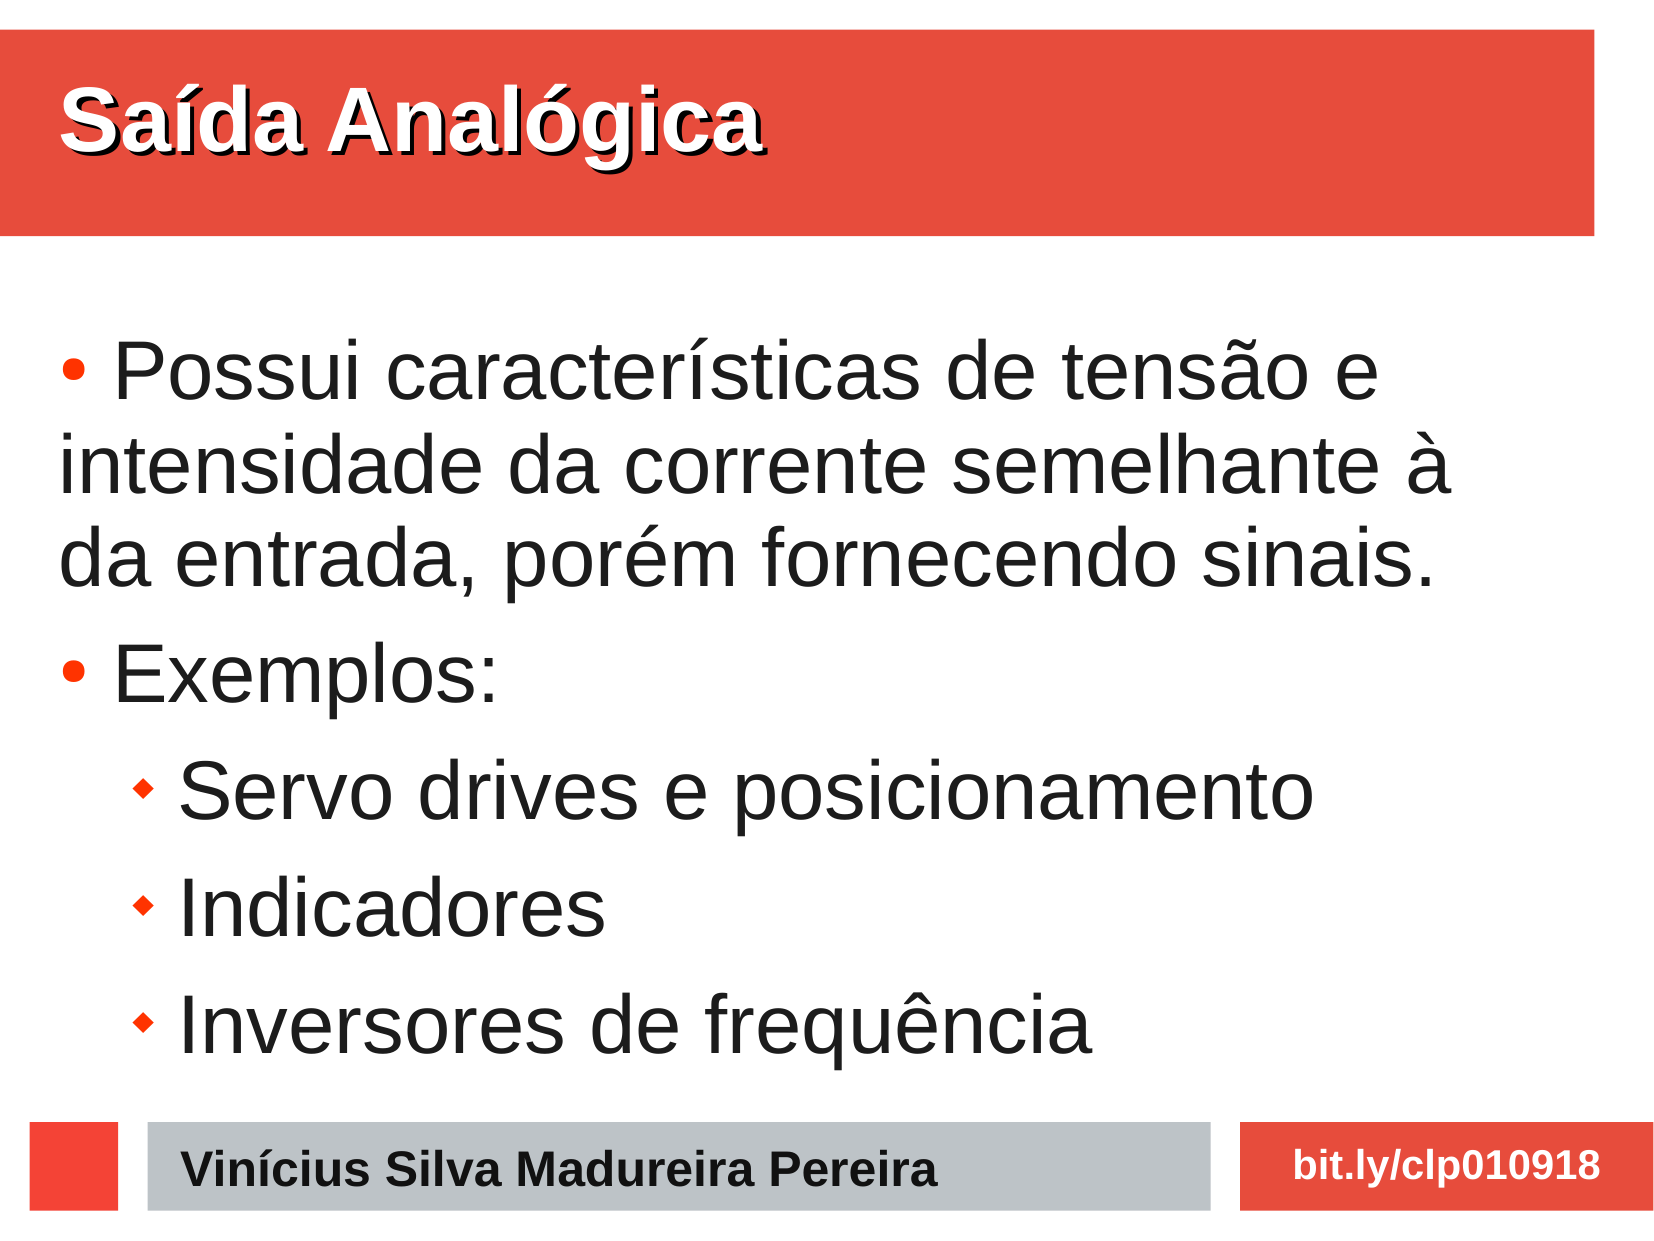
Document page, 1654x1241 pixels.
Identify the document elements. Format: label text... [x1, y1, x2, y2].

title Saída Analógica [59, 23, 1595, 172]
list Possui características de tensão e intensidade da corrente semelhante à da entrada, porém fornecendo sinais. Exemplos: Servo drives e posicionamento Indicadores Inversores de frequência [59, 324, 1565, 1093]
text_box bit.ly/clp010918 [1228, 1133, 1654, 1205]
text_box Vinícius Silva Madureira Pereira [165, 1133, 1170, 1205]
